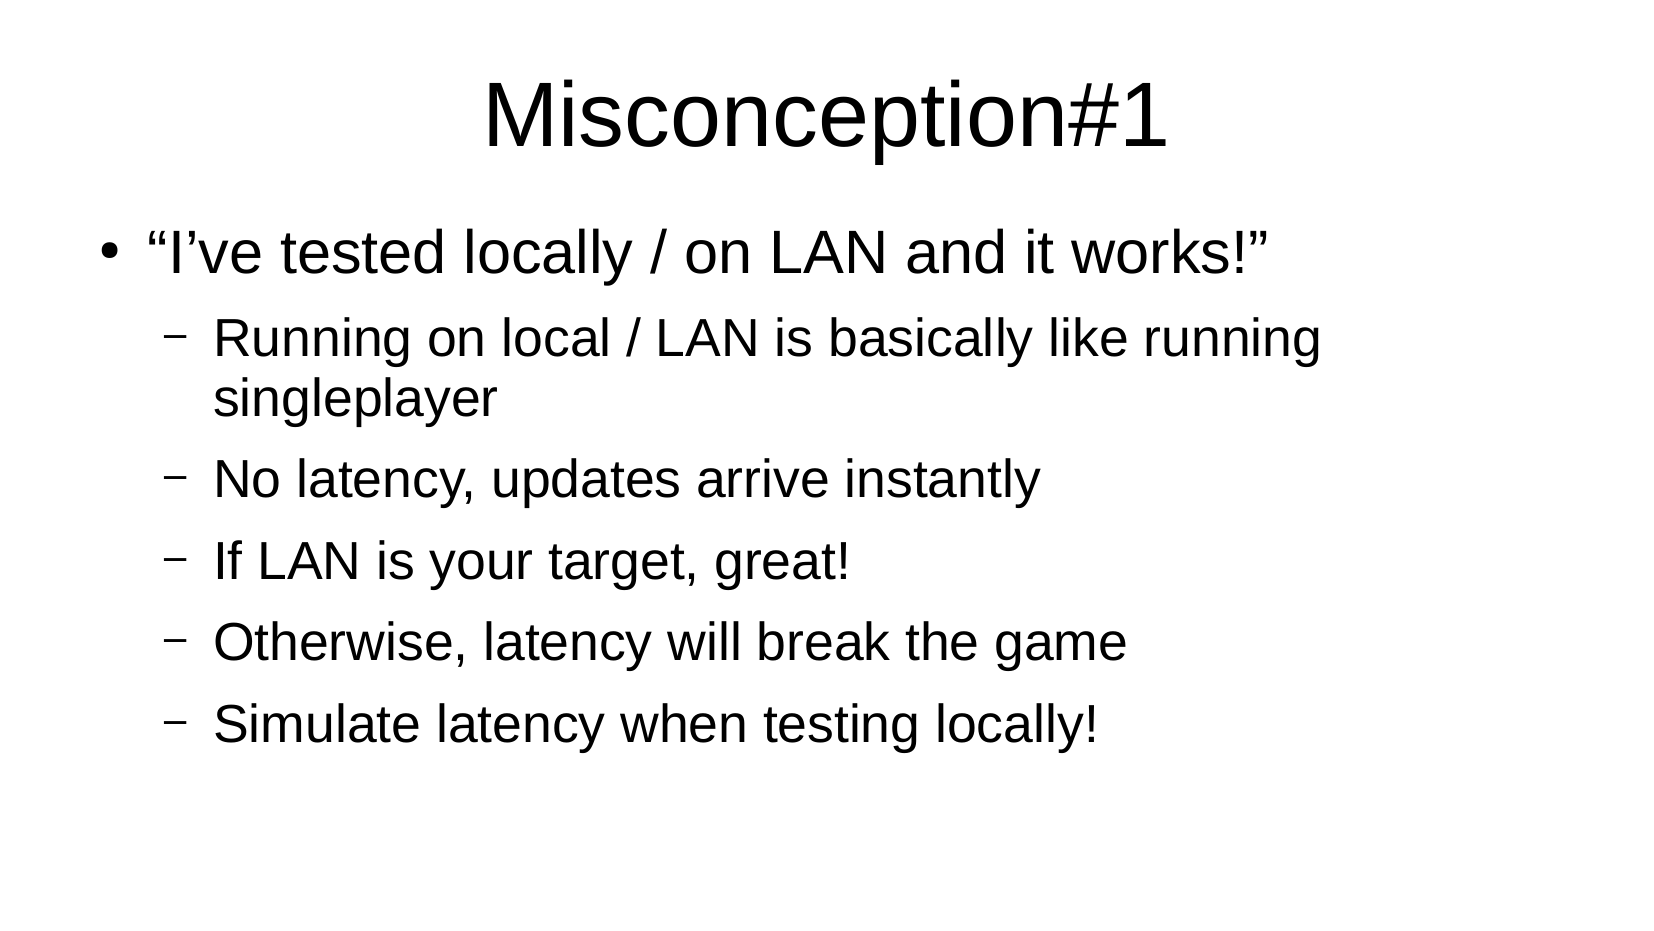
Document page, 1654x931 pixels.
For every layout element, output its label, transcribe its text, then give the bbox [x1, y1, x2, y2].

title Misconception#1 [82, 37, 1571, 193]
list “I’ve tested locally / on LAN and it works!” Running on local / LAN is basically like running singleplayer No latency, updates arrive instantly If LAN is your target, great! Otherwise, latency will break the game Simulate latency when testing locally! [82, 217, 1571, 758]
